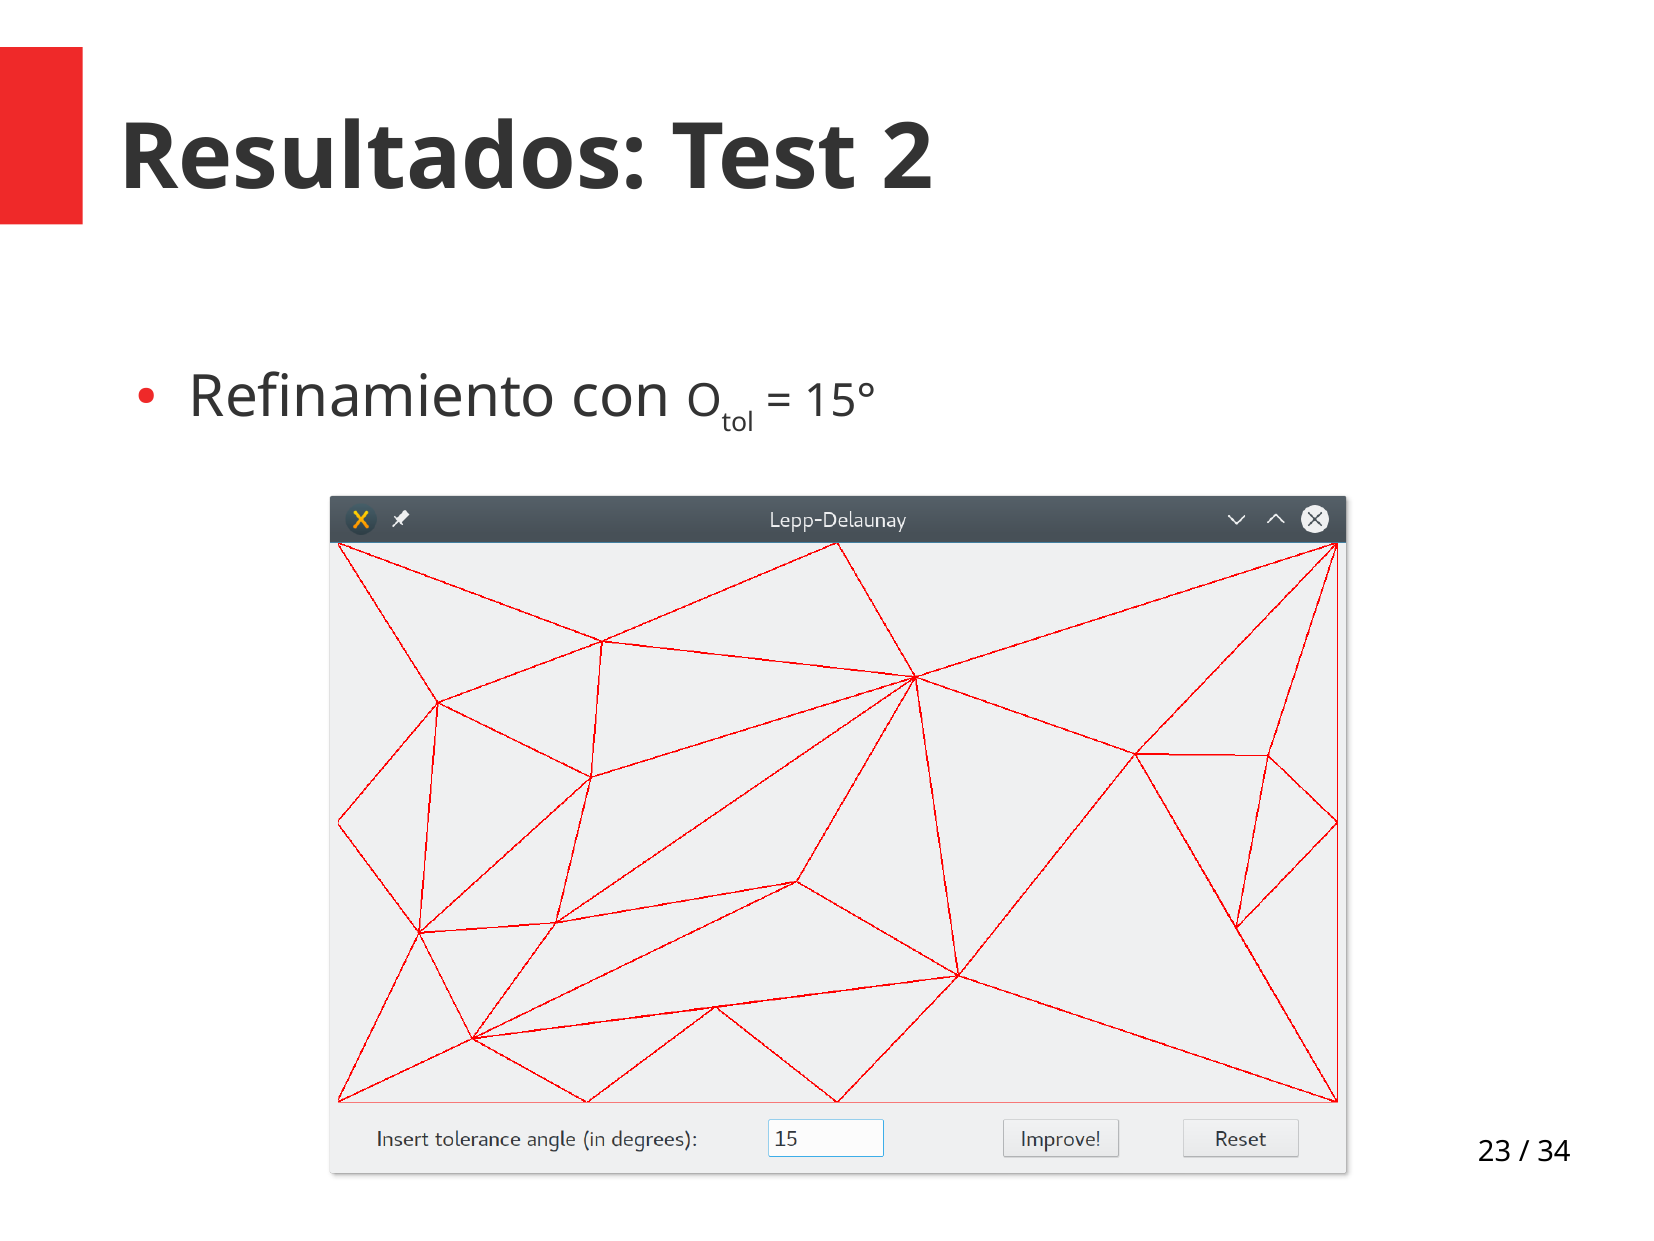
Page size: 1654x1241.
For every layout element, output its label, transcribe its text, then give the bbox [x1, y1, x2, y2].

picture [324, 490, 1356, 1183]
list Refinamiento con Otol = 15° [118, 354, 1536, 1074]
title Resultados: Test 2 [118, 49, 1571, 257]
